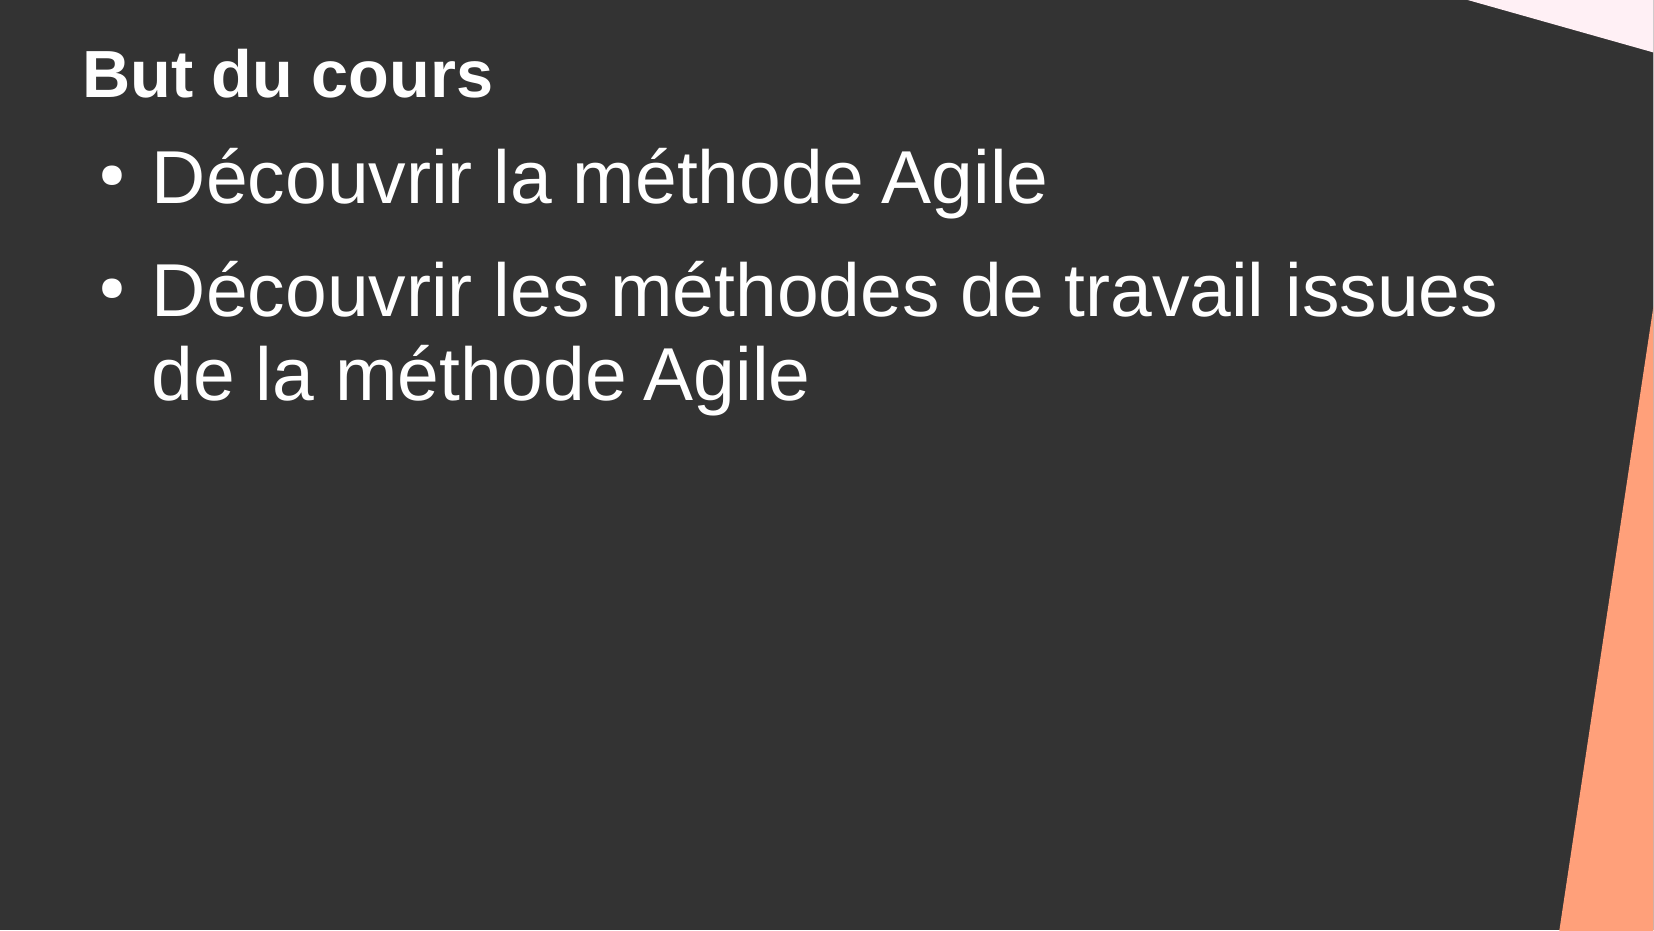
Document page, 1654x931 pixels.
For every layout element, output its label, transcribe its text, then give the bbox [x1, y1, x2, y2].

text_box [1559, 302, 1654, 931]
list Découvrir la méthode Agile Découvrir les méthodes de travail issues de la méthode Agile [80, 135, 1560, 762]
title But du cours [82, 37, 1571, 122]
text_box [1467, 0, 1654, 53]
